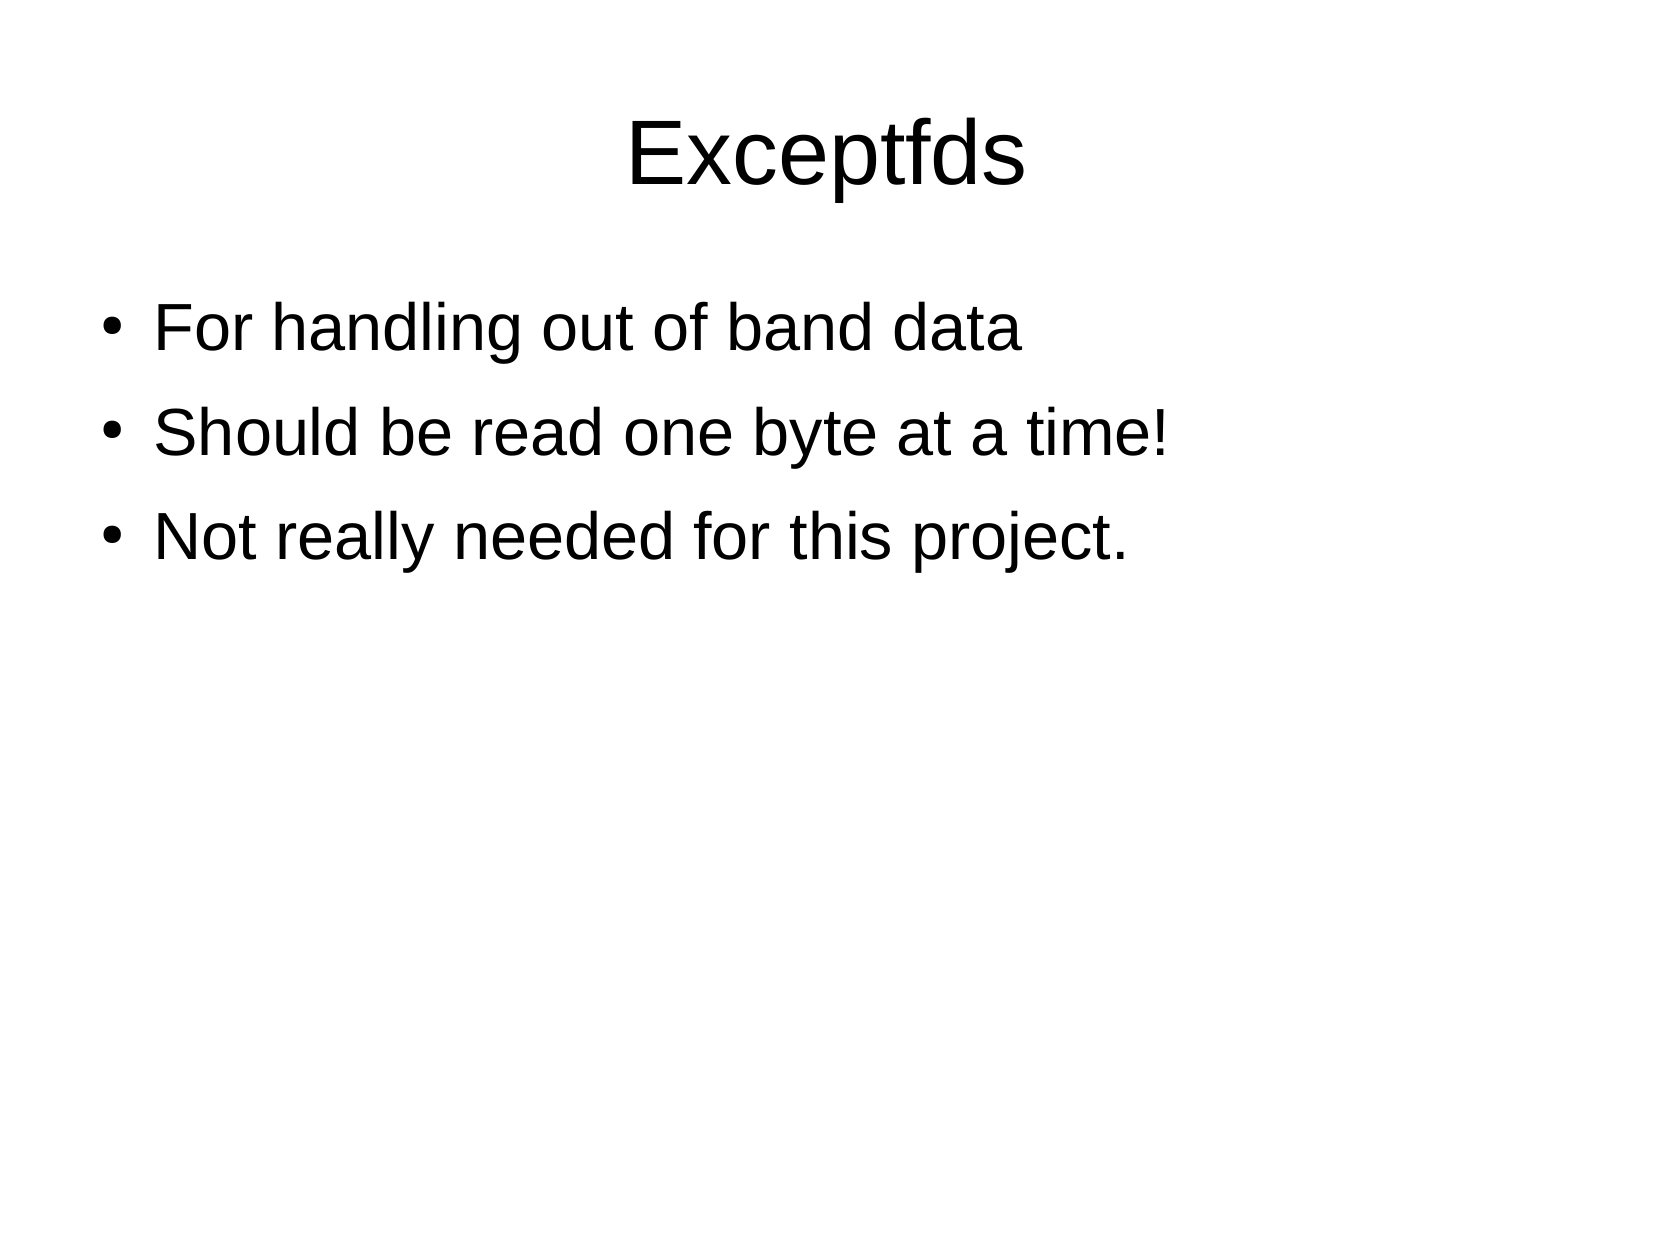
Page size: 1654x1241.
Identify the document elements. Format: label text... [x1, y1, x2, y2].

list For handling out of band data Should be read one byte at a time! Not really needed for this project. [82, 290, 1571, 1109]
title Exceptfds [82, 56, 1571, 250]
